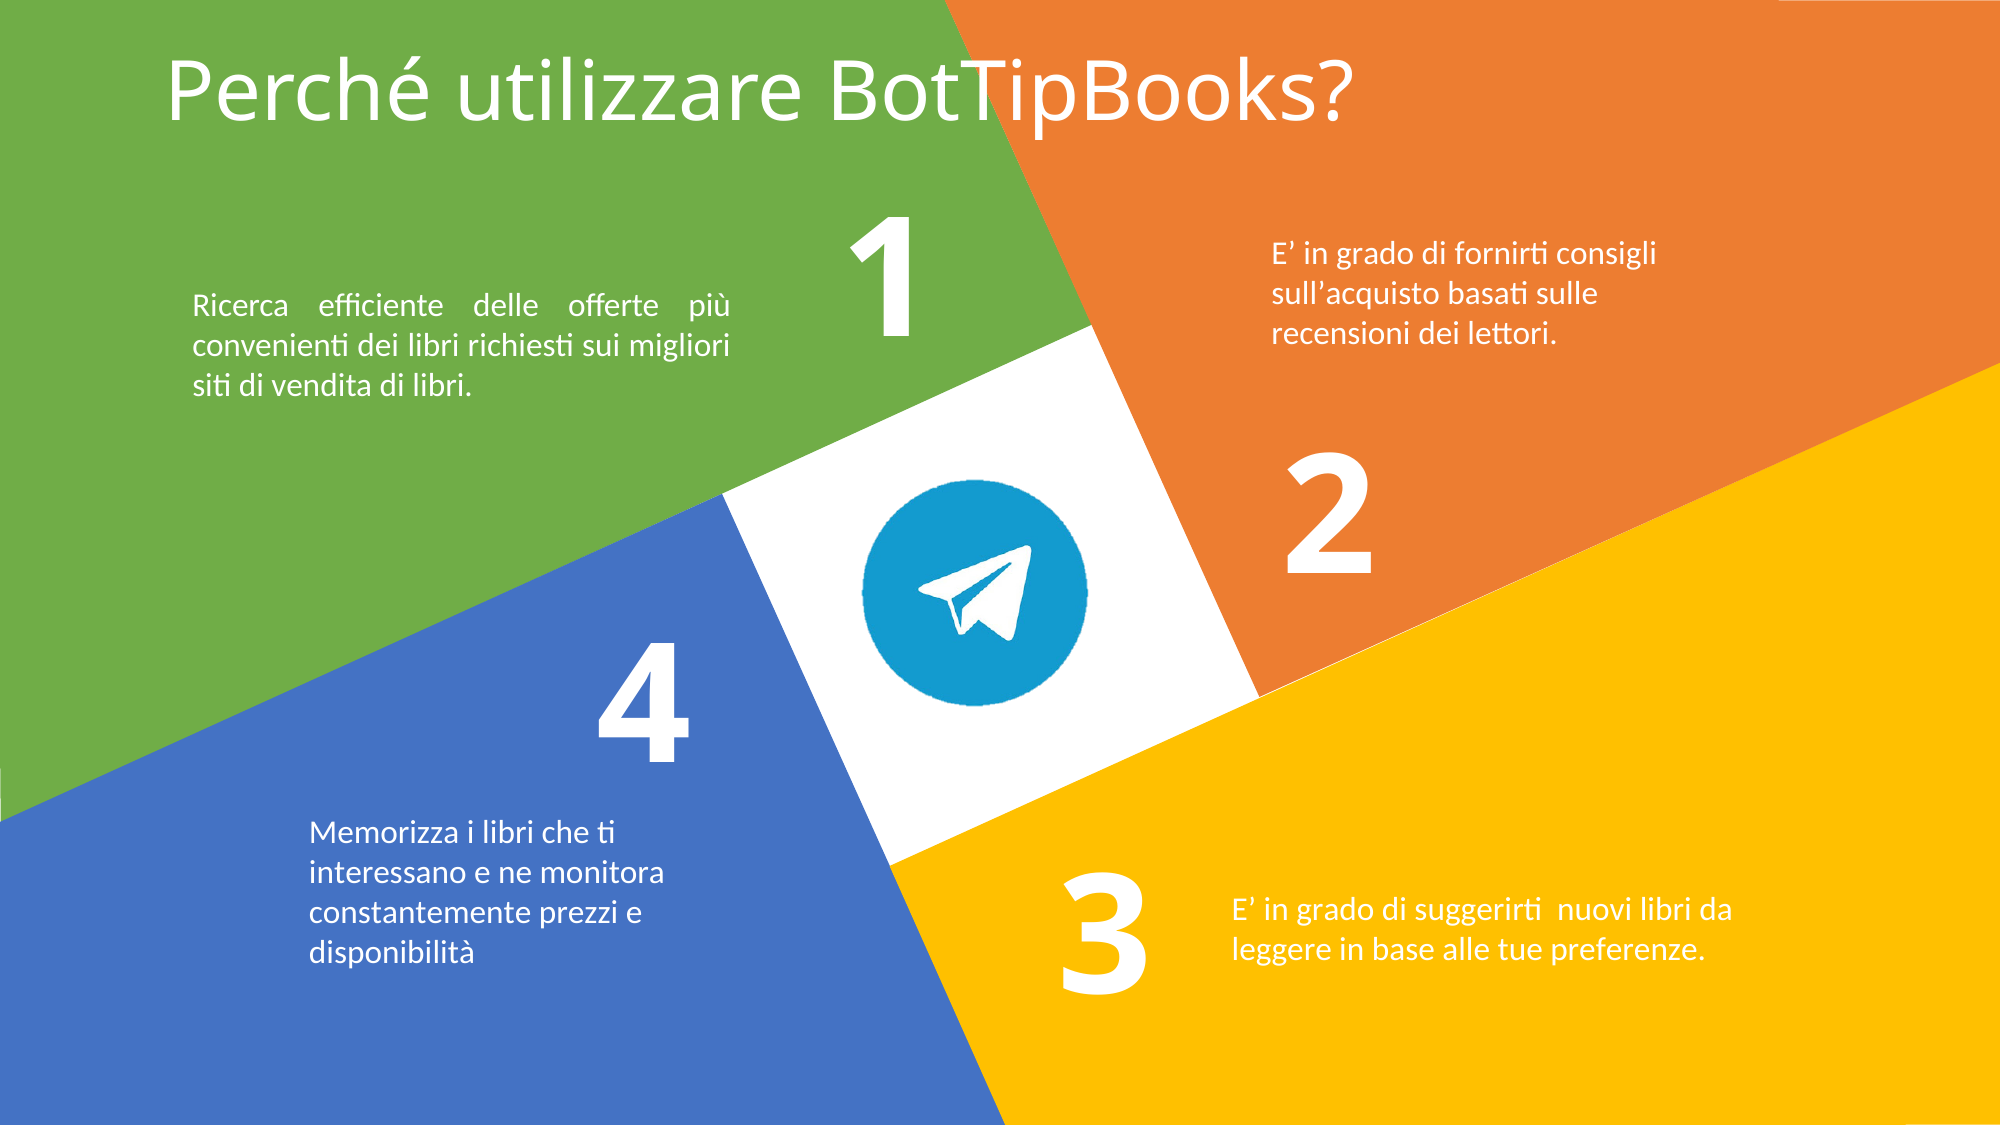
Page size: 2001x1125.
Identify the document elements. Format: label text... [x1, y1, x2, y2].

text_box E’ in grado di fornirti consigli sull’acquisto basati sulle recensioni dei lettori. [1256, 223, 1711, 360]
text_box Ricerca efficiente delle offerte più convenienti dei libri richiesti sui migliori siti di vendita di libri. [177, 275, 747, 453]
text_box 2 [1184, 399, 1475, 617]
text_box [0, 0, 2000, 1125]
text_box Perché utilizzare BotTipBooks? [149, 29, 1737, 147]
text_box 3 [959, 819, 1250, 1037]
text_box Memorizza i libri che ti interessano e ne monitora constantemente prezzi e disponibilità [293, 802, 749, 980]
text_box 4 [499, 588, 790, 806]
picture [774, 467, 1175, 718]
text_box E’ in grado di suggerirti nuovi libri da leggere in base alle tue preferenze. [1216, 879, 1769, 976]
text_box 1 [742, 161, 1033, 380]
